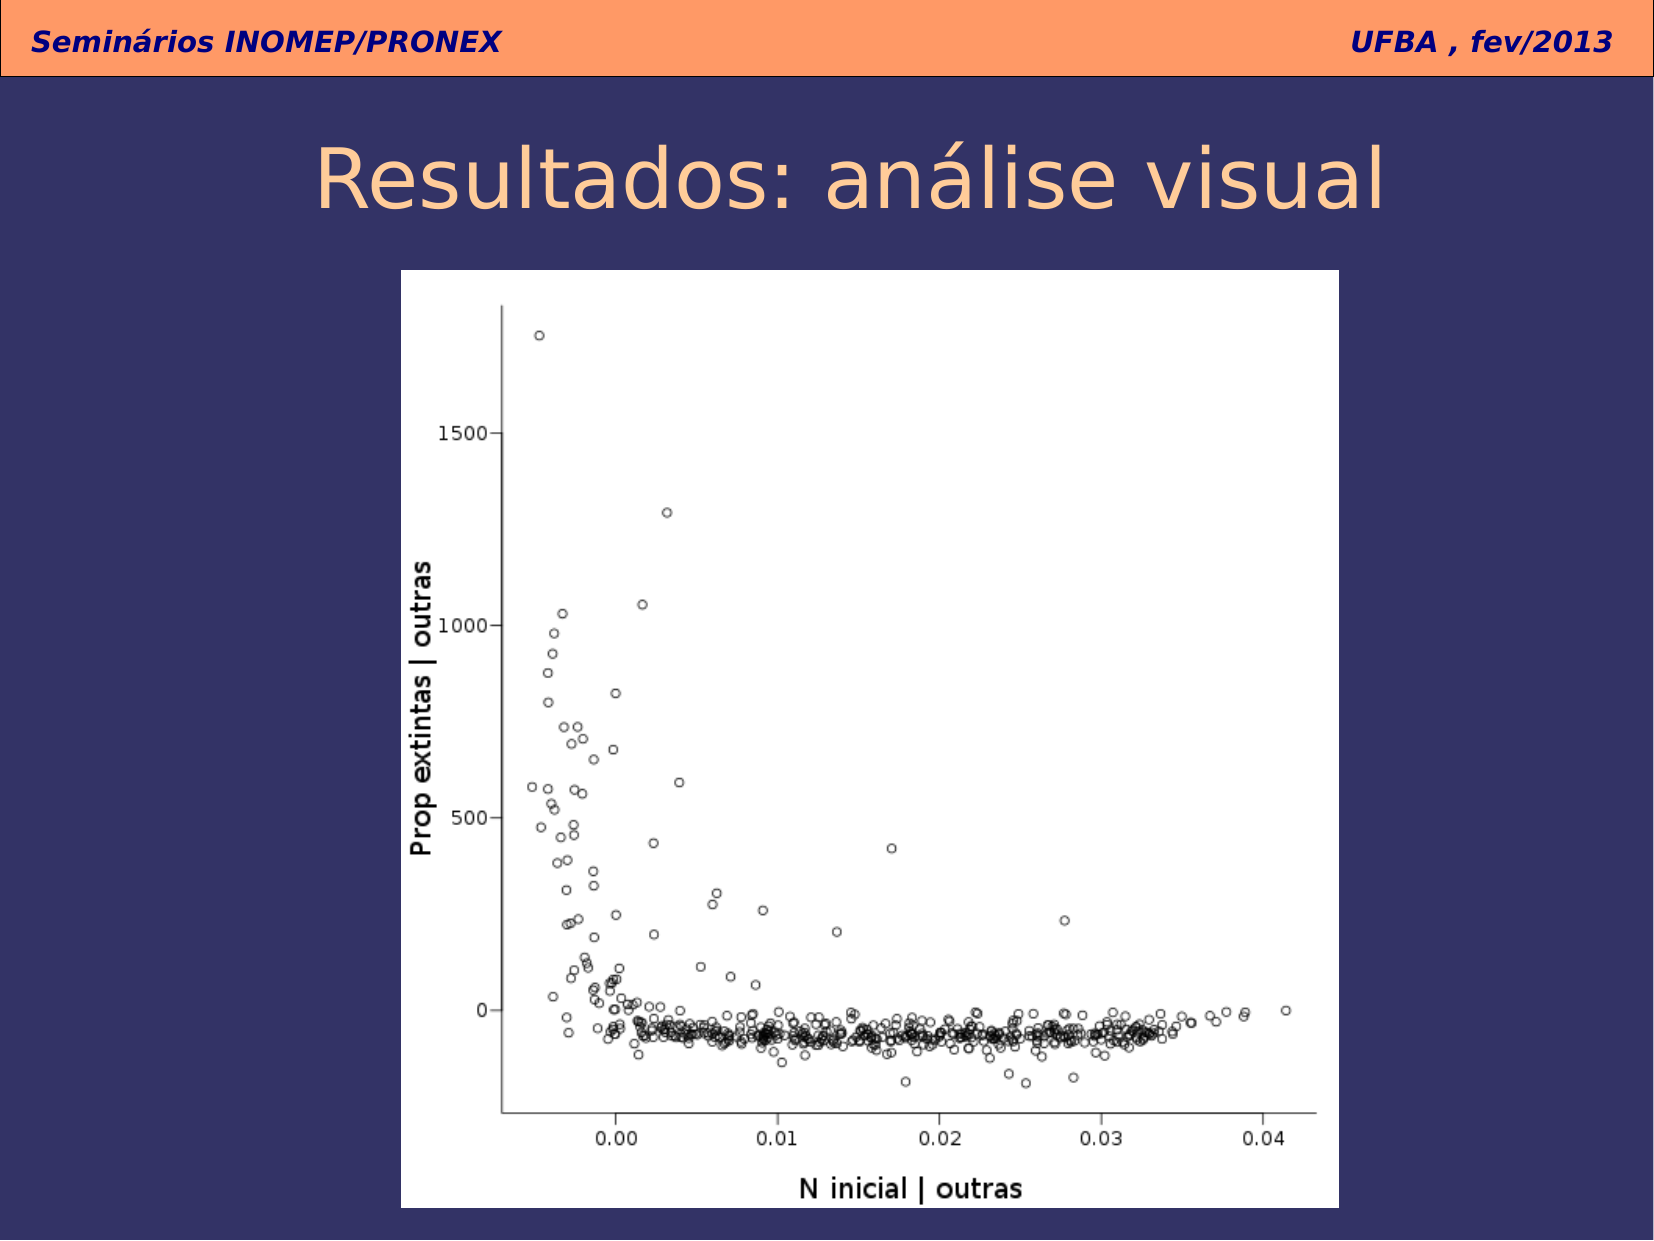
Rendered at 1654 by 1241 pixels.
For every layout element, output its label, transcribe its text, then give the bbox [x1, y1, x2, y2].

title Resultados: análise visual [68, 105, 1634, 253]
picture [401, 270, 1339, 1208]
